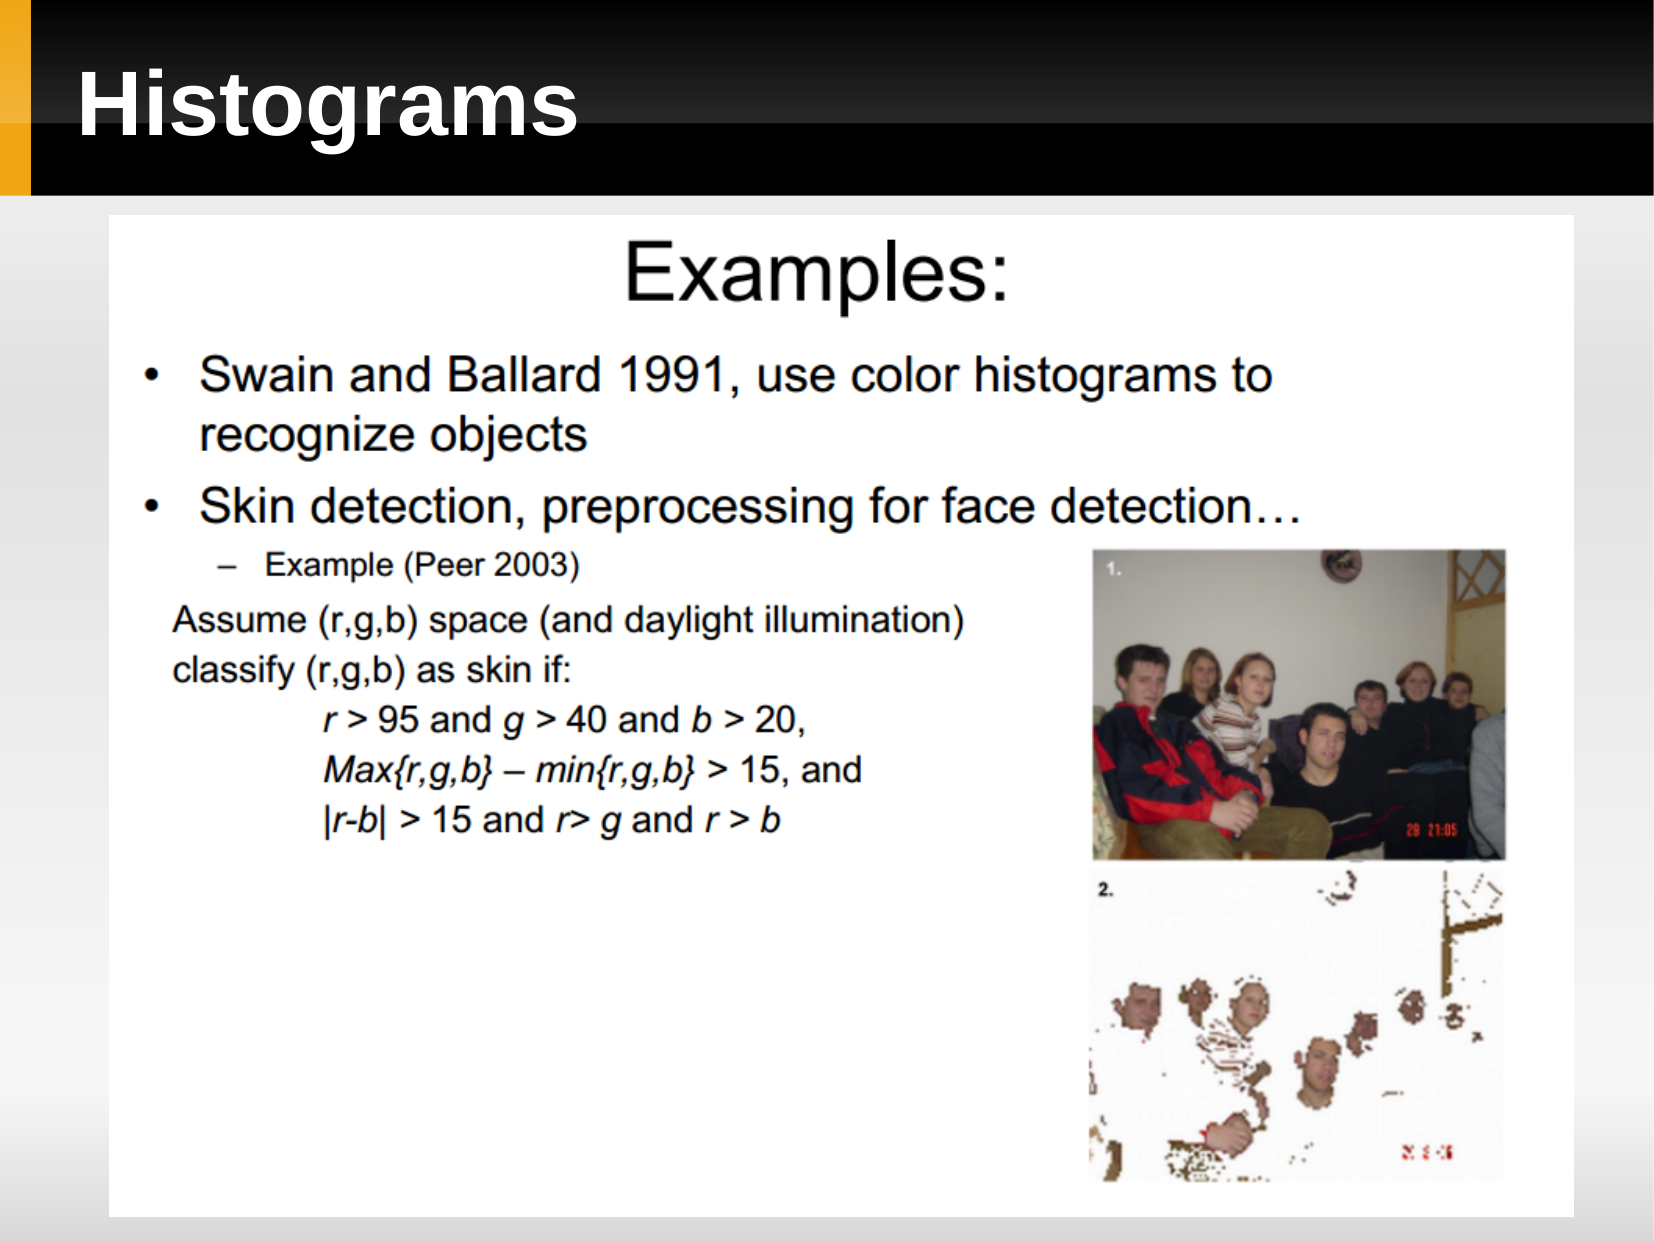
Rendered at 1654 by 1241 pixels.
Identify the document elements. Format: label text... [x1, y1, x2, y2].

title Histograms [76, 0, 1565, 208]
picture [0, 0, 1654, 1241]
